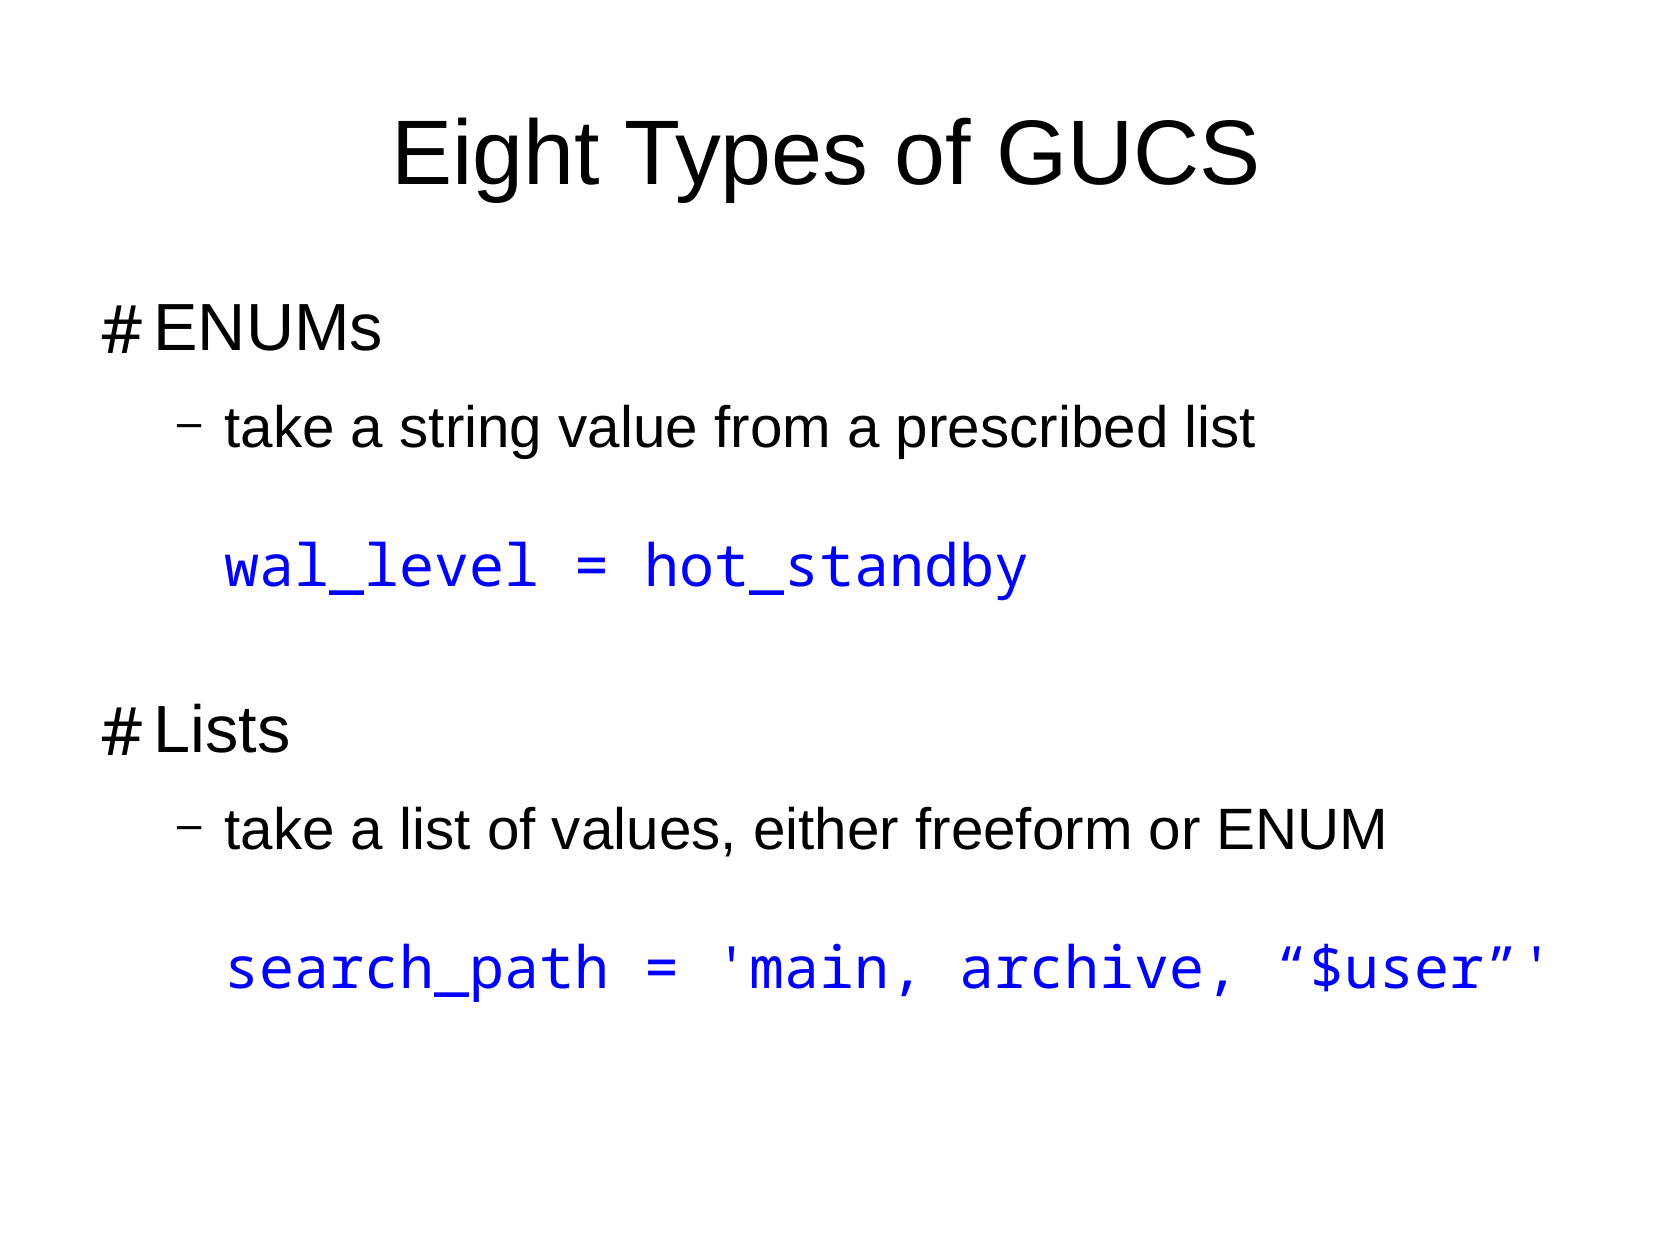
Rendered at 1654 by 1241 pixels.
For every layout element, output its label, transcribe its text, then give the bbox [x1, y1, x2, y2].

title Eight Types of GUCS [82, 49, 1571, 257]
list ENUMs take a string value from a prescribed list wal_level = hot_standby Lists take a list of values, either freeform or ENUM search_path = 'main, archive, “$user”' [82, 290, 1571, 1179]
